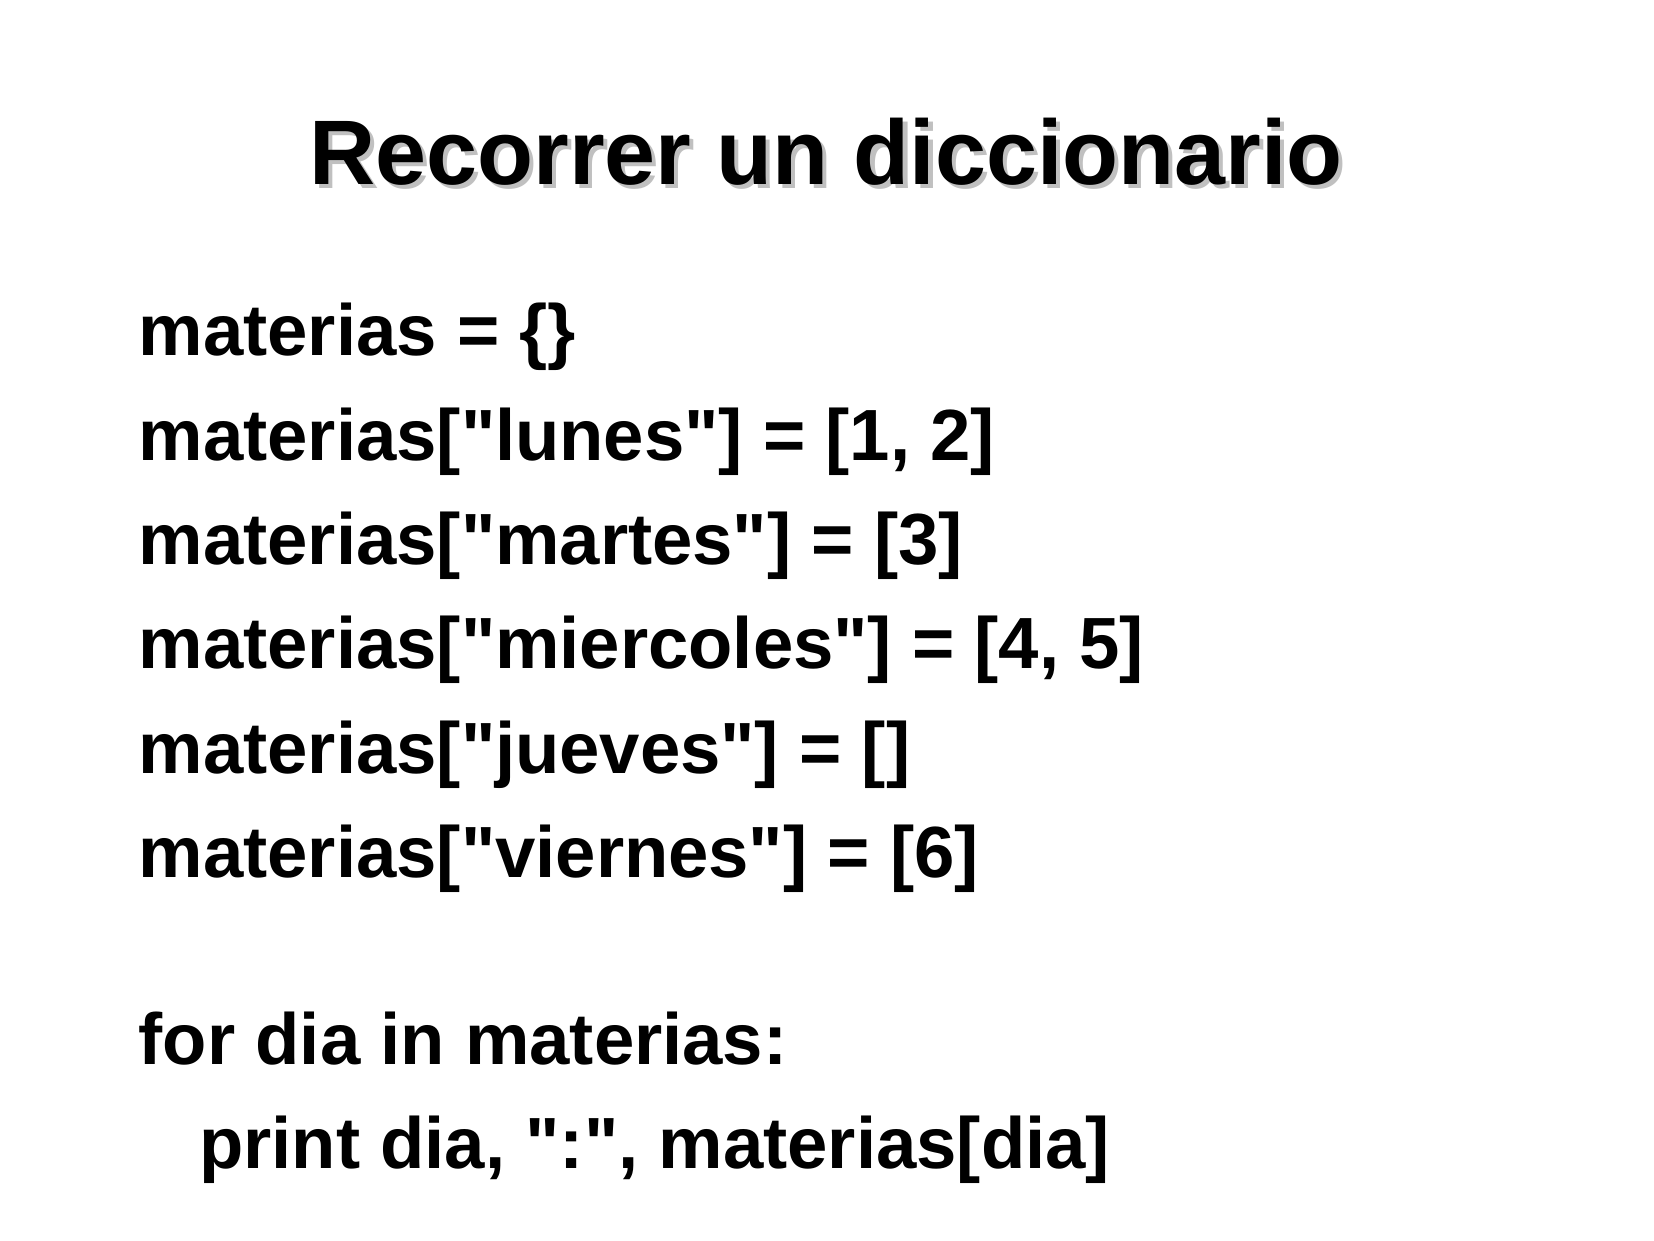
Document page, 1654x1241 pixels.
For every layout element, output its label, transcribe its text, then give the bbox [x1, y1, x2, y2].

list materias = {} materias["lunes"] = [1, 2] materias["martes"] = [3] materias["miercoles"] = [4, 5] materias["jueves"] = [] materias["viernes"] = [6] for dia in materias: print dia, ":", materias[dia] [82, 290, 1583, 1193]
title Recorrer un diccionario [82, 49, 1571, 257]
